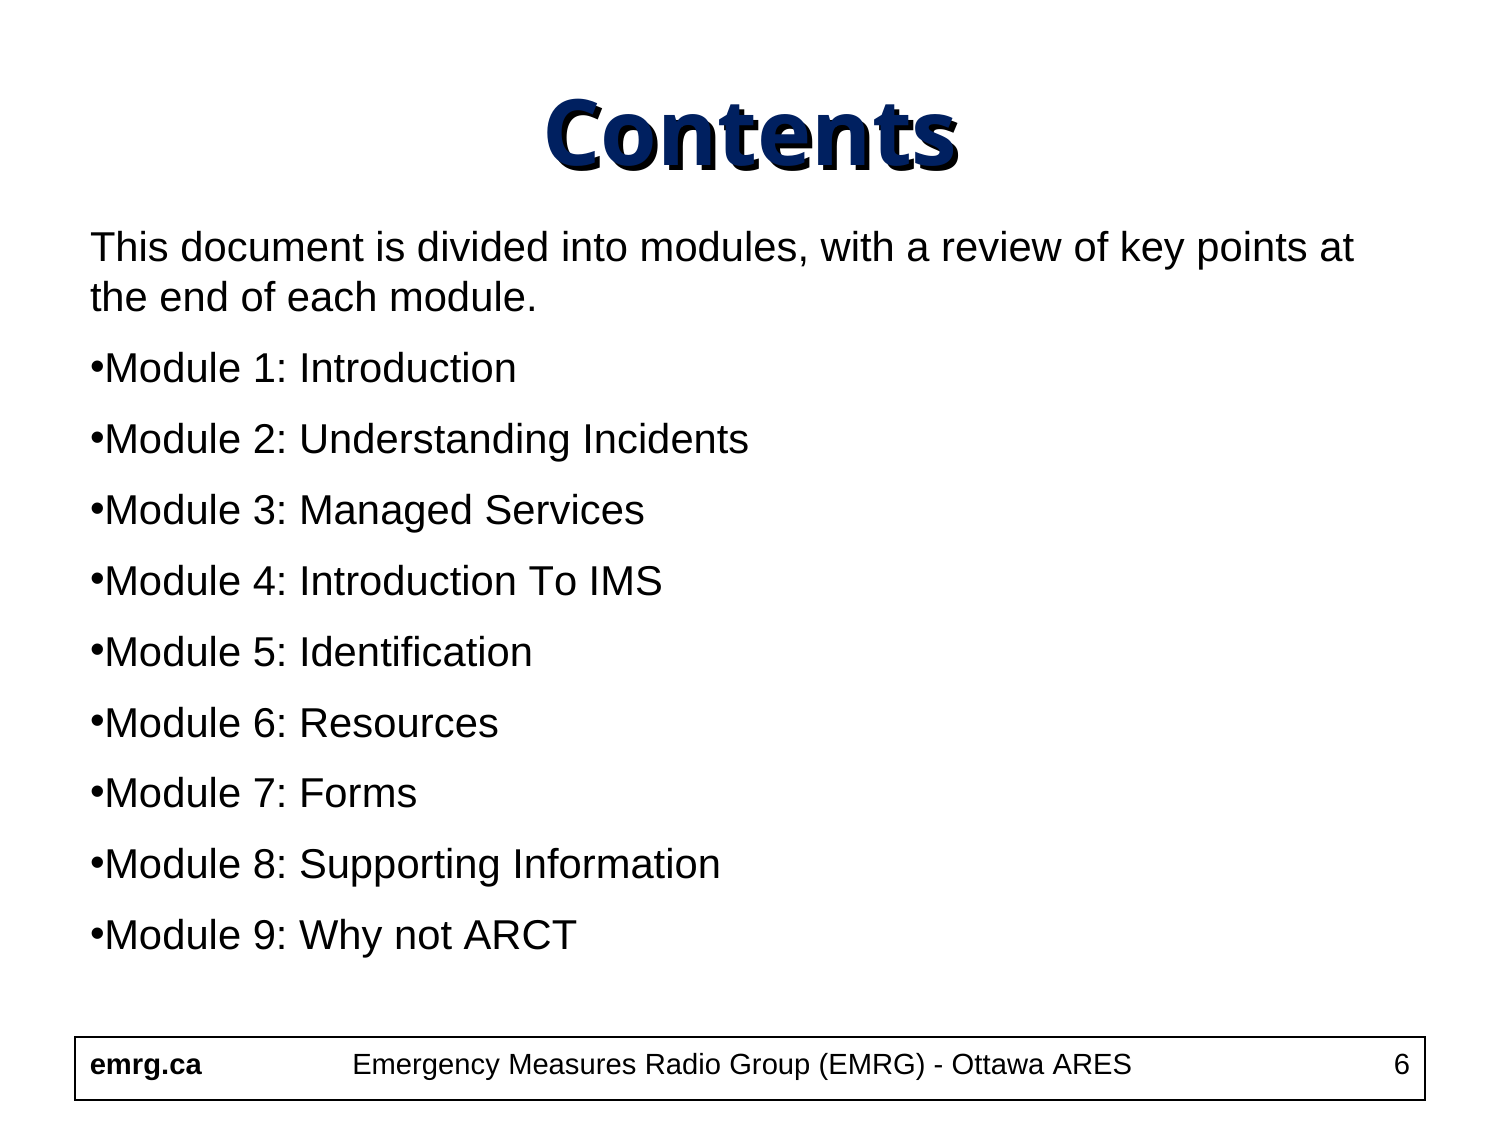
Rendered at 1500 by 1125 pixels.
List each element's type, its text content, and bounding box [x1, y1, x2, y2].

list This document is divided into modules, with a review of key points at the end of each module. Module 1: Introduction Module 2: Understanding Incidents Module 3: Managed Services Module 4: Introduction To IMS Module 5: Identification Module 6: Resources Module 7: Forms Module 8: Supporting Information Module 9: Why not ARCT [75, 212, 1426, 1038]
title Contents [75, 45, 1426, 212]
text_box <number> [1246, 1037, 1426, 1103]
text_box Emergency Measures Radio Group (EMRG) - Ottawa ARES [247, 1037, 1238, 1103]
